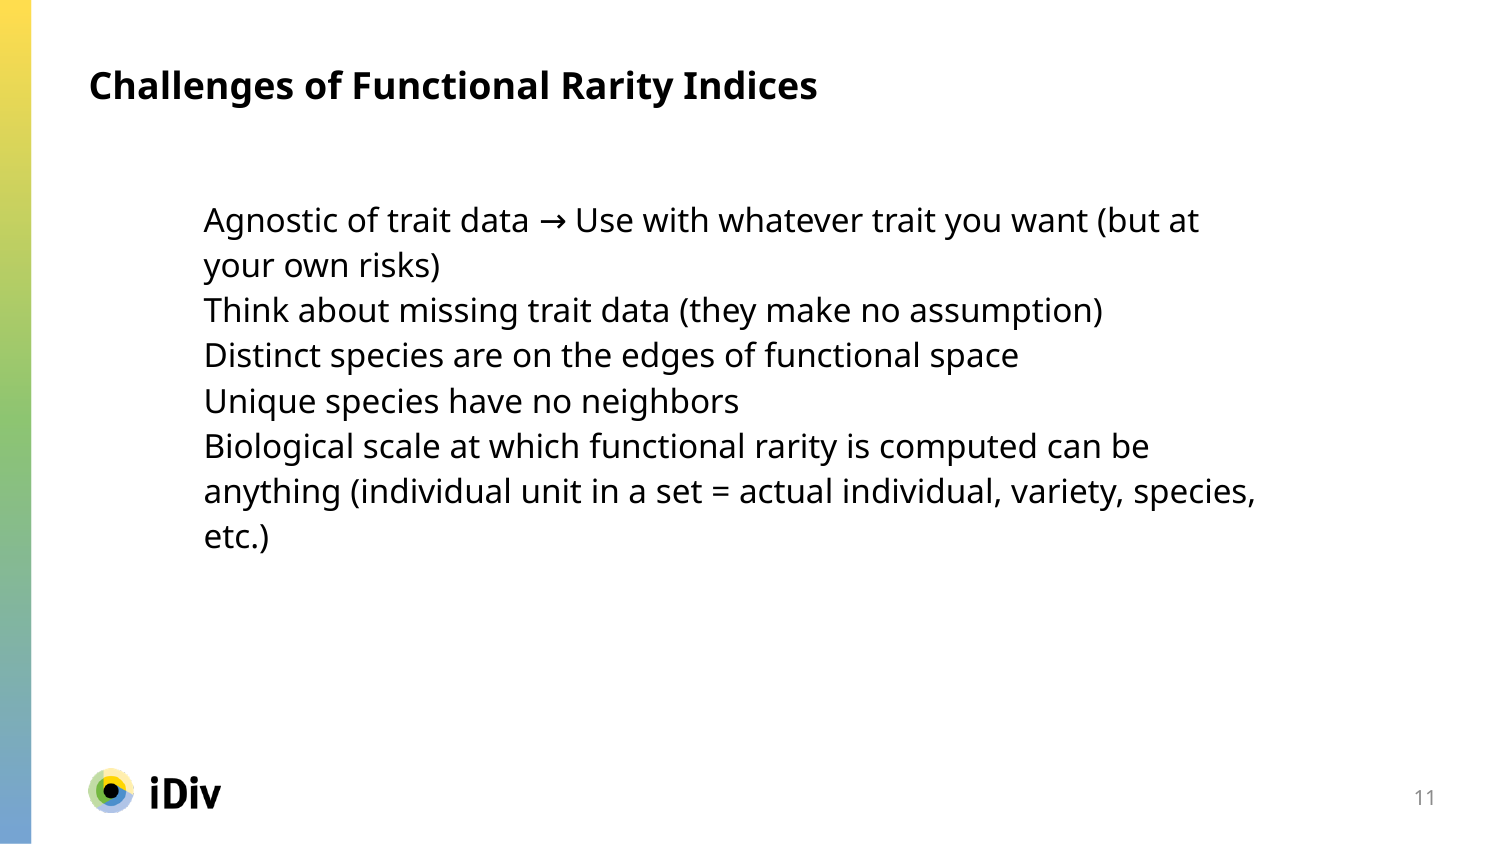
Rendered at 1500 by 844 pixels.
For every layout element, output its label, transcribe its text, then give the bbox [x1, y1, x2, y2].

picture [0, 0, 1500, 844]
list Challenges of Functional Rarity Indices [88, 61, 1437, 157]
text_box Agnostic of trait data → Use with whatever trait you want (but at your own risks) Think about missing trait data (they make no assumption) Distinct species are on the edges of functional space Unique species have no neighbors Biological scale at which functional rarity is computed can be anything (individual unit in a set = actual individual, variety, species, etc.) [188, 189, 1282, 529]
slide_number <numéro> [1240, 767, 1437, 813]
